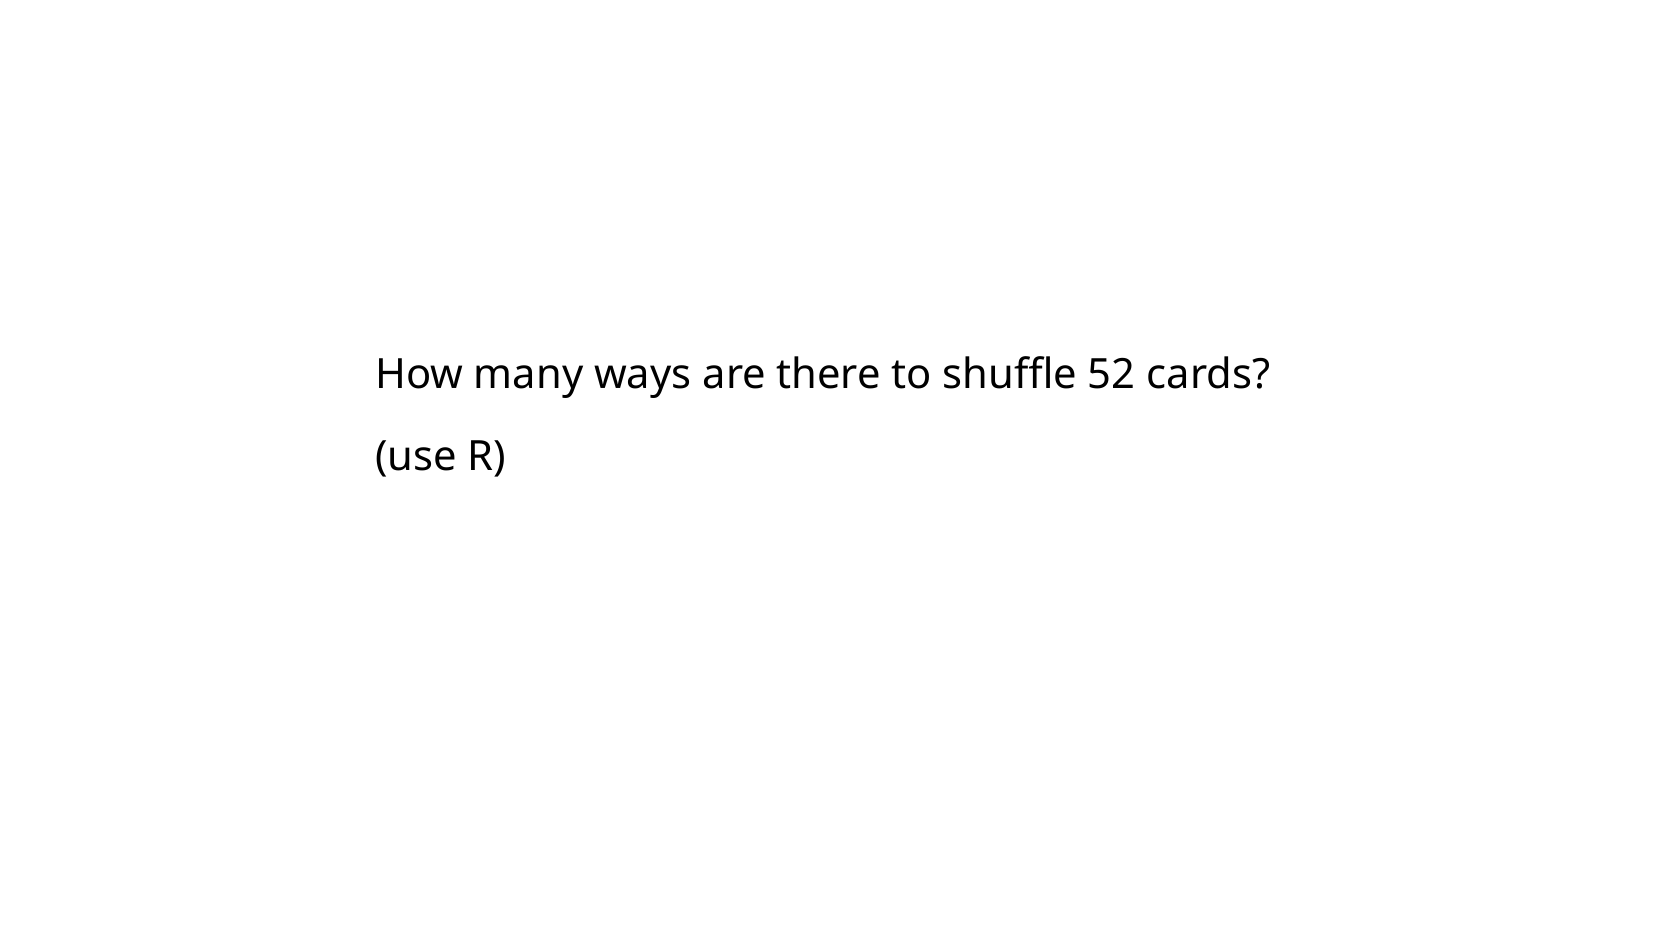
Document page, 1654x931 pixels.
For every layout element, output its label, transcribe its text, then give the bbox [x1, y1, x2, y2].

text_box How many ways are there to shuffle 52 cards? (use R) [360, 336, 1404, 495]
